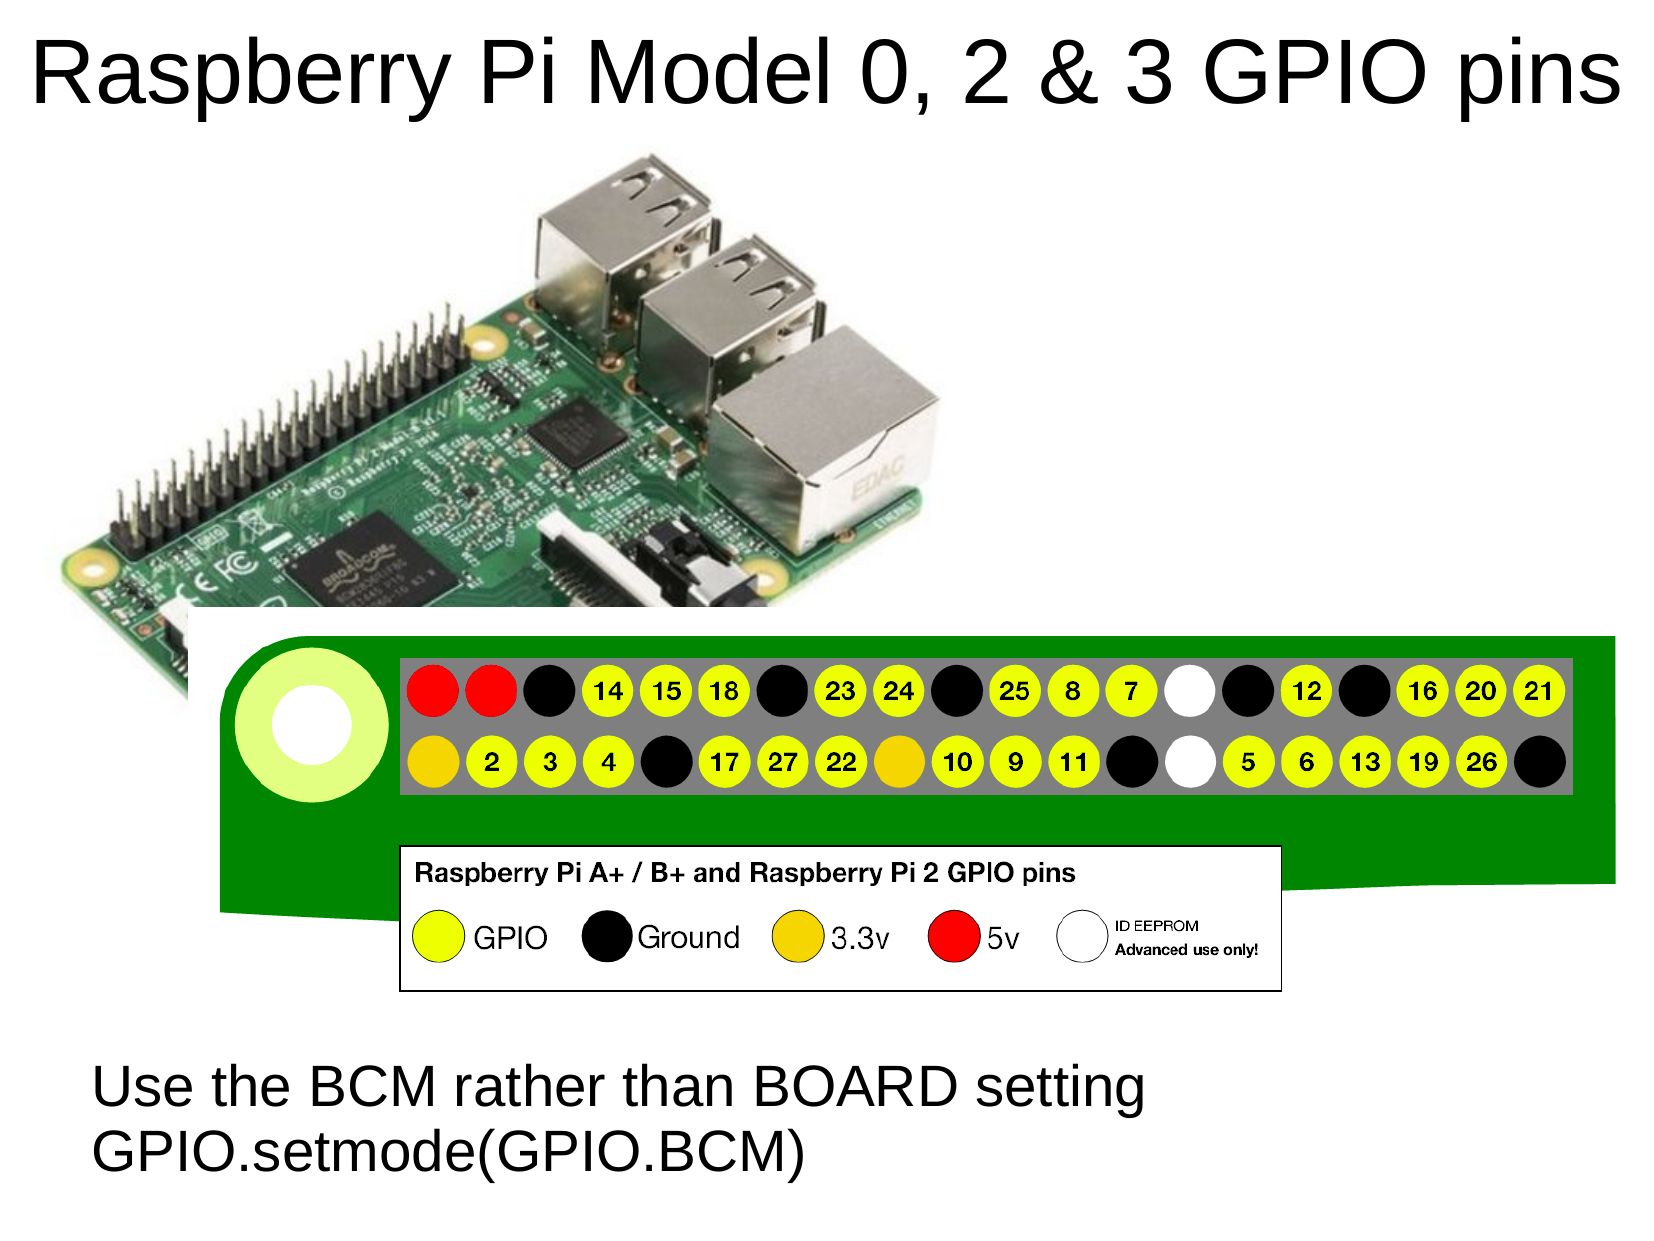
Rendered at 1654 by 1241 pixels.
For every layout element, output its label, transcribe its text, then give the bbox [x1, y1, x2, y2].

text_box Use the BCM rather than BOARD setting GPIO.setmode(GPIO.BCM) [91, 1028, 1580, 1210]
title Raspberry Pi Model 0, 2 & 3 GPIO pins [19, 0, 1636, 145]
picture [19, 144, 1646, 1042]
